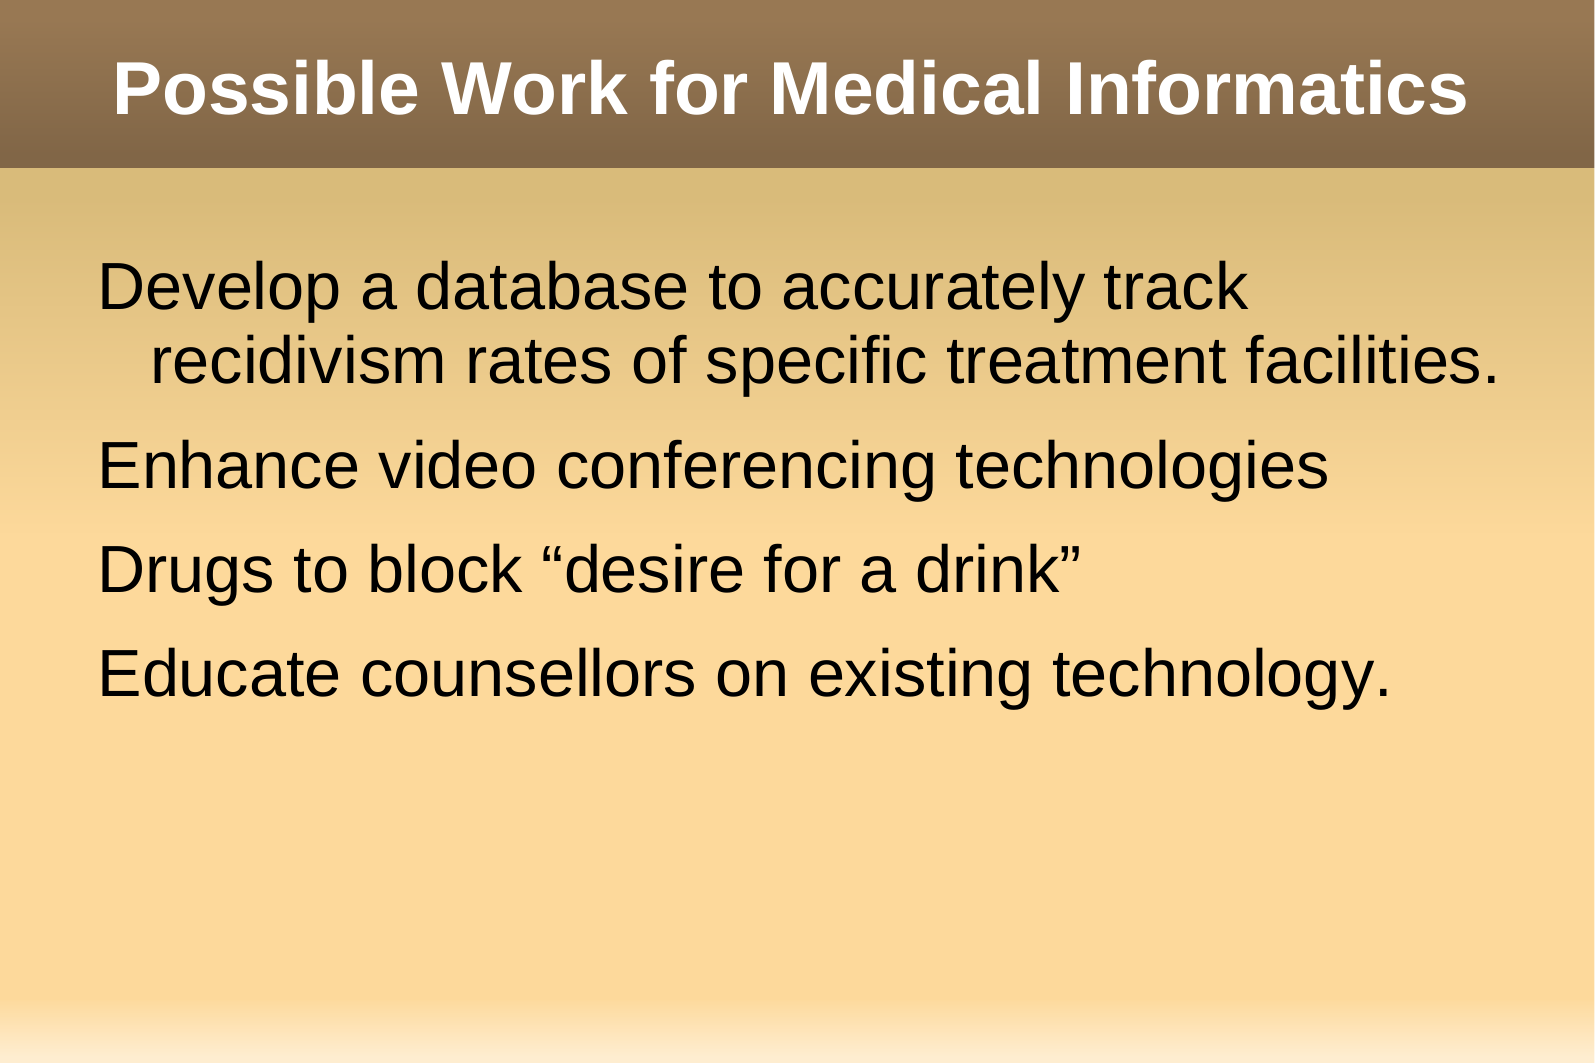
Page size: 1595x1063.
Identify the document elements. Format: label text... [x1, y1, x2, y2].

title Possible Work for Medical Informatics [74, 7, 1510, 171]
picture [0, 0, 1595, 1063]
list Develop a database to accurately track recidivism rates of specific treatment facilities. Enhance video conferencing technologies Drugs to block “desire for a drink” Educate counsellors on existing technology. [79, 248, 1515, 936]
